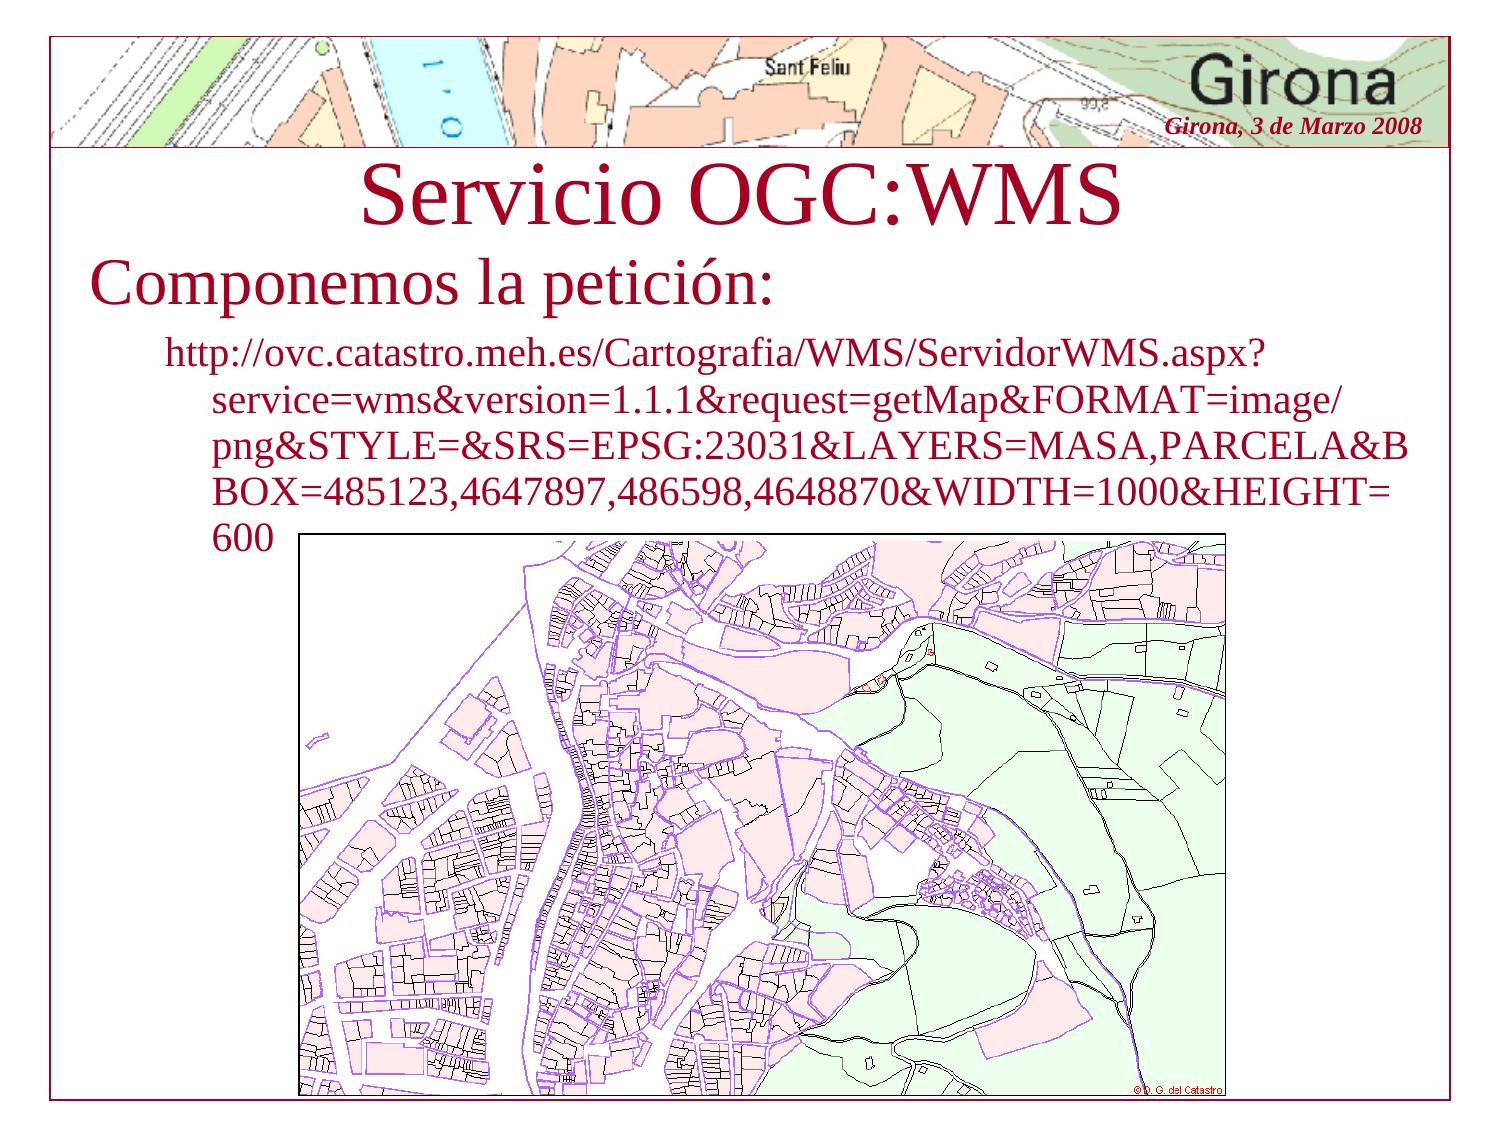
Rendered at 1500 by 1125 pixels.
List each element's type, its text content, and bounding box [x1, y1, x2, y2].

picture [1338, 124, 1348, 131]
picture [300, 534, 1225, 1095]
picture [51, 37, 1448, 147]
title Servicio OGC:WMS [111, 131, 1374, 237]
list Componemos la petición: http://ovc.catastro.meh.es/Cartografia/WMS/ServidorWMS.aspx?service=wms&version=1.1.1&request=getMap&FORMAT=image/png&STYLE=&SRS=EPSG:23031&LAYERS=MASA,PARCELA&BBOX=485123,4647897,486598,4648870&WIDTH=1000&HEIGHT=600 [75, 237, 1426, 1075]
picture [1310, 120, 1316, 131]
